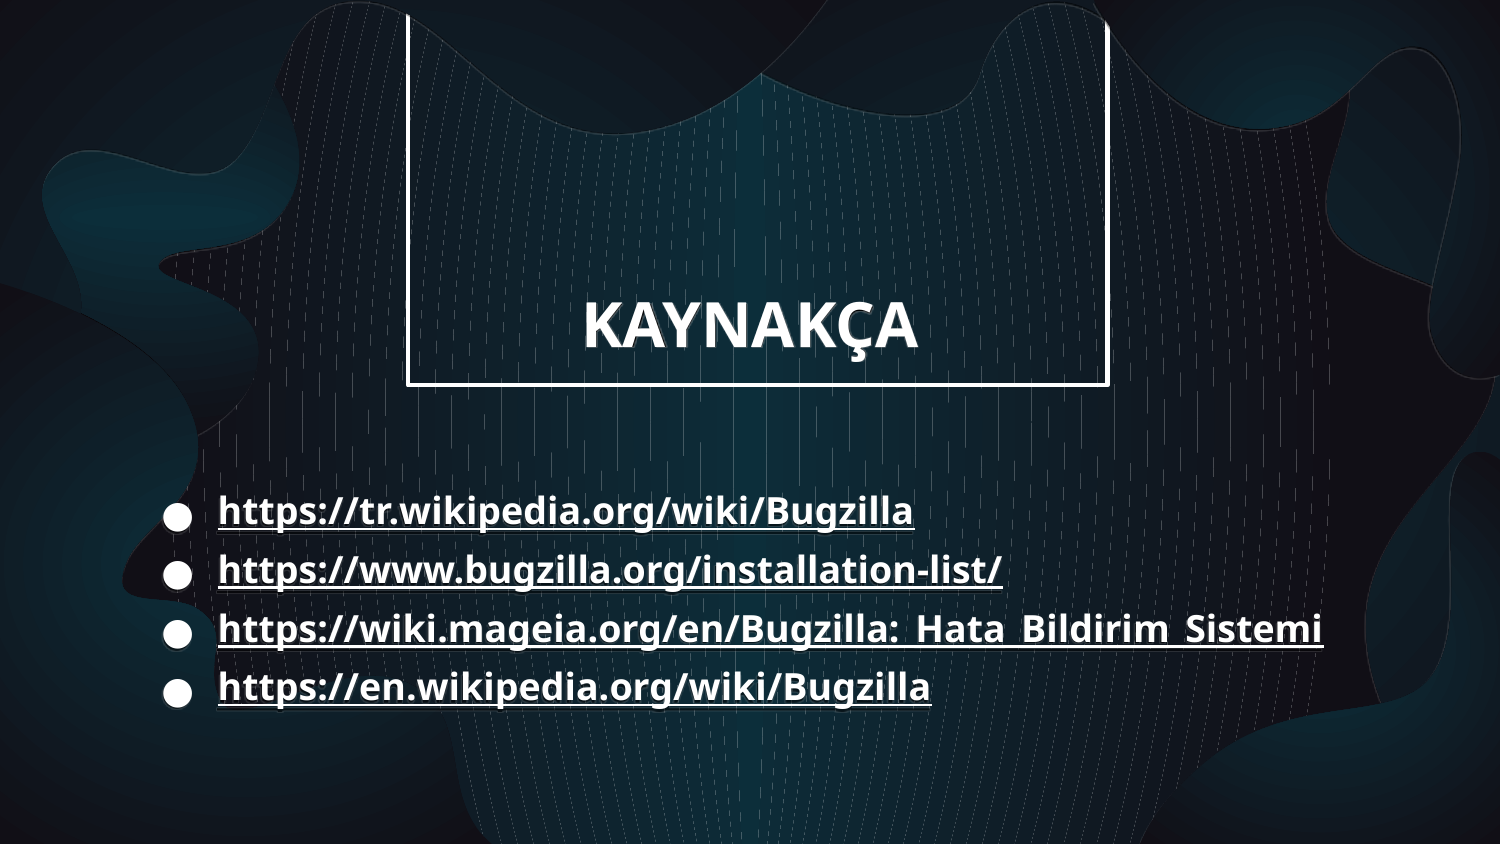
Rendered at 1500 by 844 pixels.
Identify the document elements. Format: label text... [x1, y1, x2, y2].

title KAYNAKÇA [433, 148, 1067, 367]
text_box https://tr.wikipedia.org/wiki/Bugzilla https://www.bugzilla.org/installation-list/ https://wiki.mageia.org/en/Bugzilla:_Hata_Bildirim_Sistemi https://en.wikipedia.org/wiki/Bugzilla [142, 416, 1433, 777]
